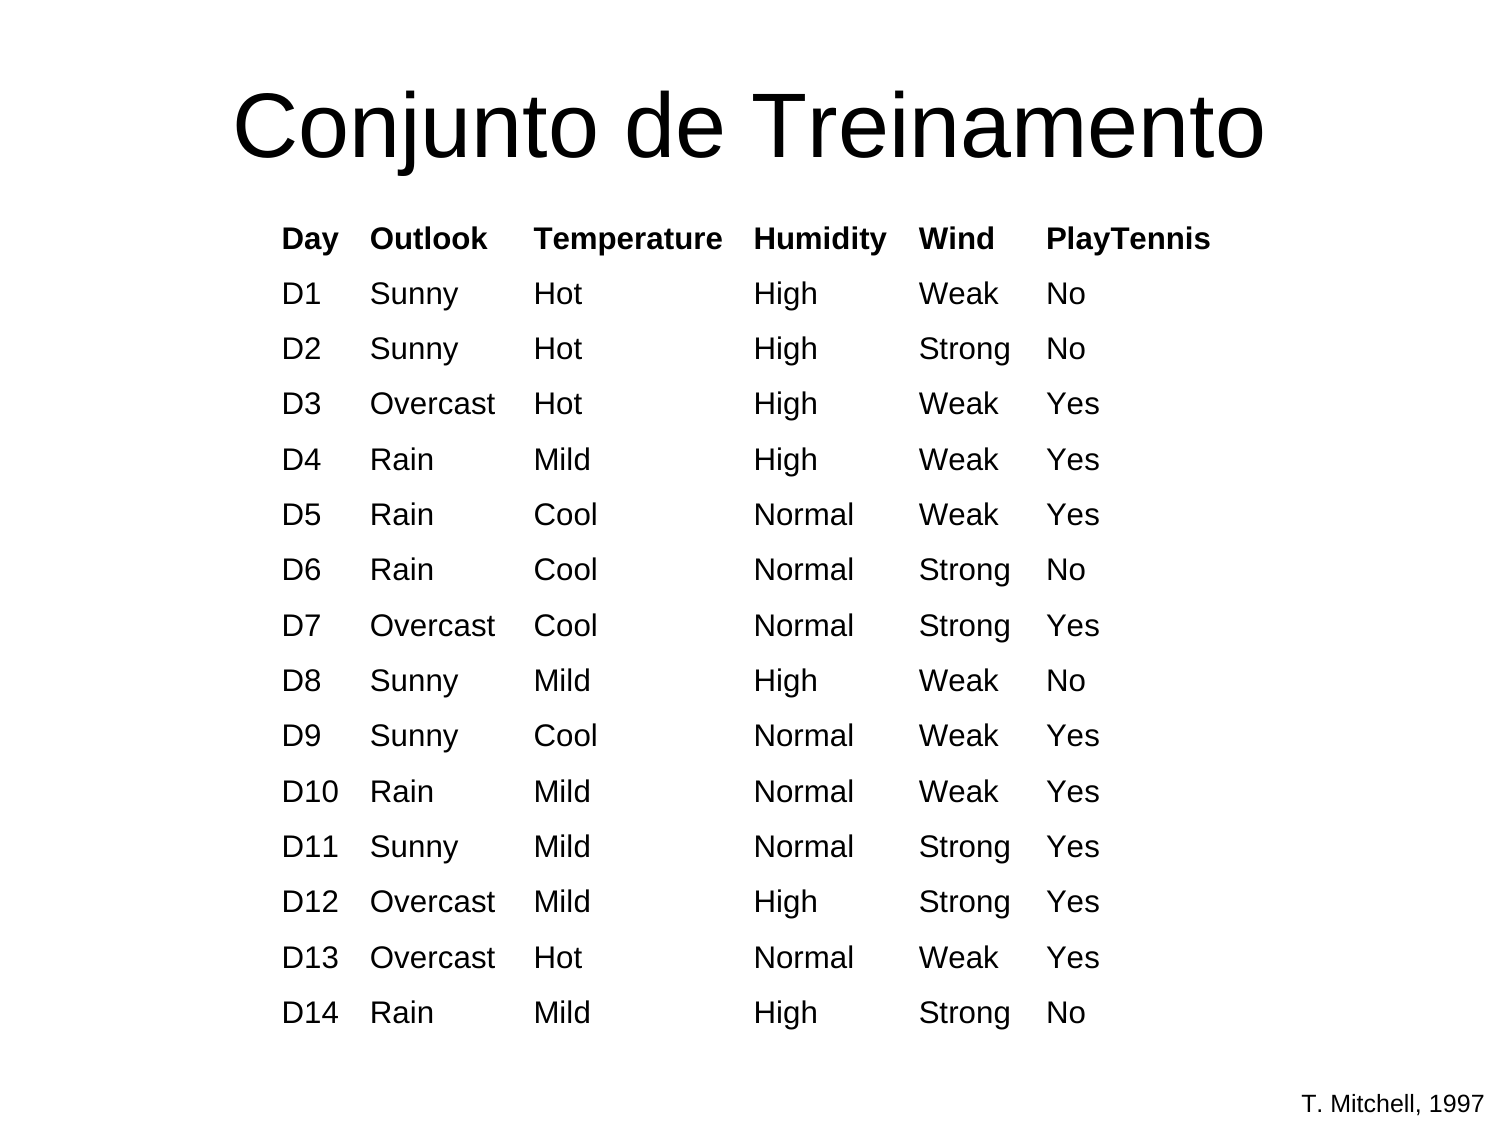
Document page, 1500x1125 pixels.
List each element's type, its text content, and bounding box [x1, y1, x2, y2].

table_cell Mild [519, 763, 739, 819]
table_cell Sunny [355, 653, 519, 708]
table_cell Weak [904, 763, 1031, 819]
table_cell Sunny [355, 321, 519, 376]
table_cell High [739, 431, 904, 487]
table_cell Normal [739, 819, 904, 874]
table_cell No [1031, 653, 1231, 708]
table_cell Cool [519, 708, 739, 763]
table_cell Sunny [355, 265, 519, 321]
table_cell Normal [739, 929, 904, 985]
table_cell Yes [1031, 487, 1231, 542]
title Conjunto de Treinamento [75, 27, 1426, 215]
table_cell Rain [355, 542, 519, 597]
table_cell Yes [1031, 597, 1231, 653]
table_cell Strong [904, 985, 1031, 1040]
table_cell No [1031, 542, 1231, 597]
table_cell Weak [904, 265, 1031, 321]
table_cell Normal [739, 597, 904, 653]
table_cell D2 [267, 321, 355, 376]
table_cell High [739, 265, 904, 321]
table_cell Mild [519, 874, 739, 929]
table_cell Weak [904, 487, 1031, 542]
table_cell Normal [739, 708, 904, 763]
table_cell Cool [519, 597, 739, 653]
table_cell Yes [1031, 819, 1231, 874]
table_cell D4 [267, 431, 355, 487]
table_cell High [739, 985, 904, 1040]
table_cell Mild [519, 653, 739, 708]
table_cell D8 [267, 653, 355, 708]
table_cell Rain [355, 985, 519, 1040]
table_cell Yes [1031, 708, 1231, 763]
table_cell Strong [904, 542, 1031, 597]
table_cell Yes [1031, 763, 1231, 819]
table_cell D3 [267, 376, 355, 431]
table_cell Overcast [355, 929, 519, 985]
table_cell High [739, 376, 904, 431]
table_cell Sunny [355, 819, 519, 874]
table_cell No [1031, 321, 1231, 376]
table_cell High [739, 874, 904, 929]
text_box T. Mitchell, 1997 [1279, 1079, 1500, 1125]
table_cell D14 [267, 985, 355, 1040]
table_cell Mild [519, 819, 739, 874]
table_cell Sunny [355, 708, 519, 763]
table_header Wind [904, 211, 1031, 265]
table_cell Yes [1031, 376, 1231, 431]
table_cell Weak [904, 929, 1031, 985]
table_cell Weak [904, 431, 1031, 487]
table_header PlayTennis [1031, 211, 1231, 265]
table_cell Hot [519, 321, 739, 376]
table_cell Hot [519, 376, 739, 431]
table_cell Hot [519, 265, 739, 321]
table_cell D12 [267, 874, 355, 929]
table_cell Strong [904, 874, 1031, 929]
table_cell D6 [267, 542, 355, 597]
table_header Humidity [739, 211, 904, 265]
table_cell Rain [355, 431, 519, 487]
table_cell Normal [739, 763, 904, 819]
table_cell Cool [519, 487, 739, 542]
table_header Temperature [519, 211, 739, 265]
table_header Outlook [355, 211, 519, 265]
table_cell Weak [904, 376, 1031, 431]
table_cell Strong [904, 597, 1031, 653]
table_cell No [1031, 265, 1231, 321]
table_cell D5 [267, 487, 355, 542]
table_cell D13 [267, 929, 355, 985]
table_cell Mild [519, 431, 739, 487]
table_cell D7 [267, 597, 355, 653]
table_cell D10 [267, 763, 355, 819]
table_cell Hot [519, 929, 739, 985]
table_cell D9 [267, 708, 355, 763]
table_cell Weak [904, 708, 1031, 763]
table_cell D11 [267, 819, 355, 874]
table_cell Yes [1031, 874, 1231, 929]
table_cell Weak [904, 653, 1031, 708]
table_header Day [267, 211, 355, 265]
table_cell Overcast [355, 874, 519, 929]
table_cell Mild [519, 985, 739, 1040]
table_cell Normal [739, 542, 904, 597]
table_cell Overcast [355, 597, 519, 653]
table_cell Overcast [355, 376, 519, 431]
table_cell No [1031, 985, 1231, 1040]
table_cell D1 [267, 265, 355, 321]
table_cell Rain [355, 763, 519, 819]
table_cell Yes [1031, 929, 1231, 985]
table_cell Strong [904, 321, 1031, 376]
table_cell High [739, 653, 904, 708]
table_cell High [739, 321, 904, 376]
table_cell Yes [1031, 431, 1231, 487]
table_cell Rain [355, 487, 519, 542]
table_cell Cool [519, 542, 739, 597]
table_cell Normal [739, 487, 904, 542]
table_cell Strong [904, 819, 1031, 874]
